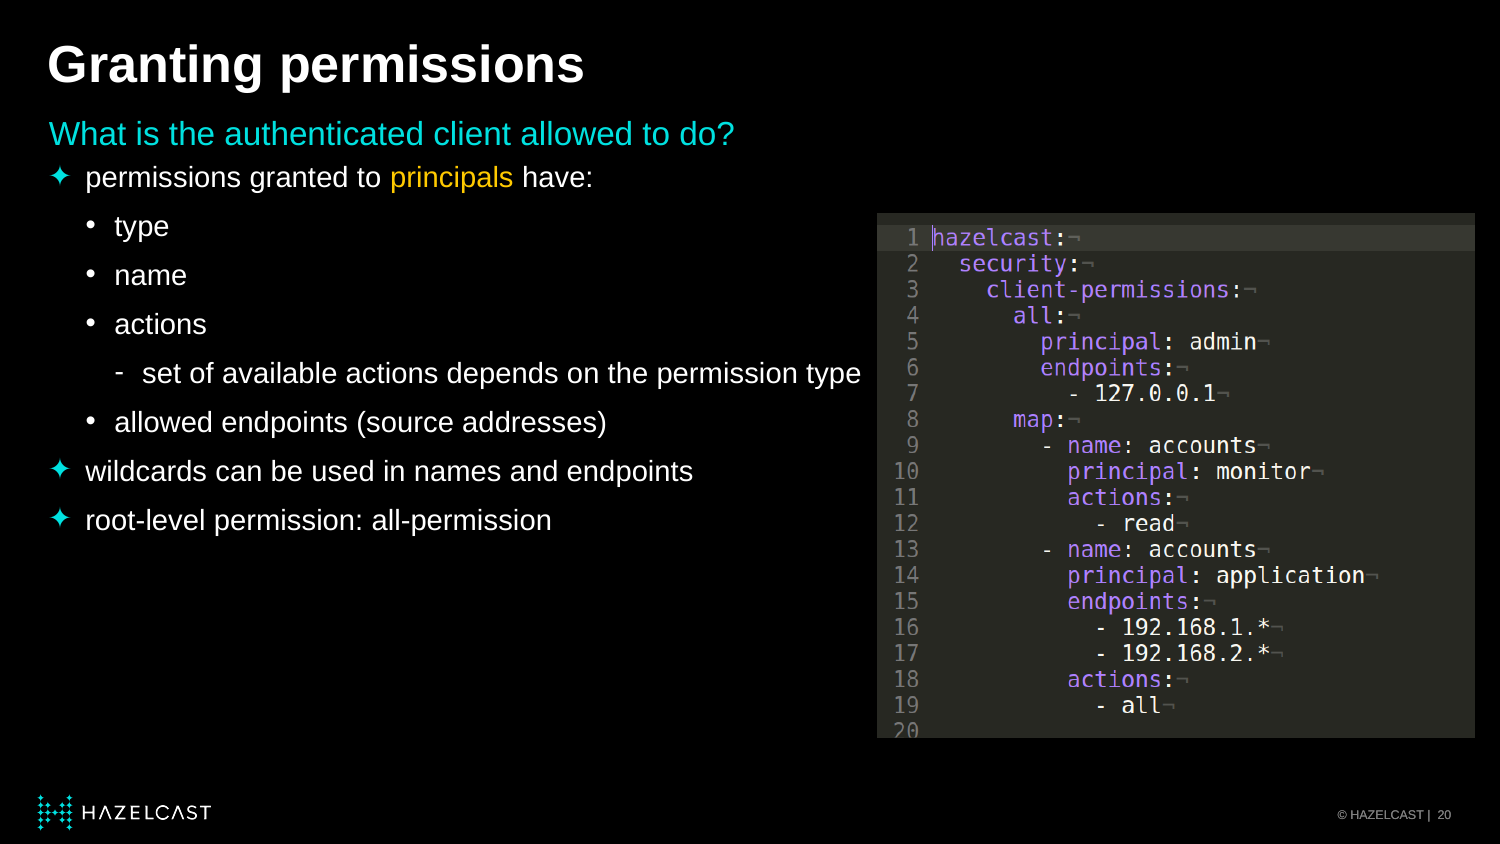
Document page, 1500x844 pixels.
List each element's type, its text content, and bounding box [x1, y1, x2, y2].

list What is the authenticated client allowed to do? [38, 90, 1464, 139]
picture [37, 794, 211, 831]
list permissions granted to principals have: type name actions set of available actions depends on the permission type allowed endpoints (source addresses) wildcards can be used in names and endpoints root-level permission: all-permission [37, 138, 899, 794]
title Granting permissions [37, 37, 1463, 99]
picture [877, 213, 1475, 738]
